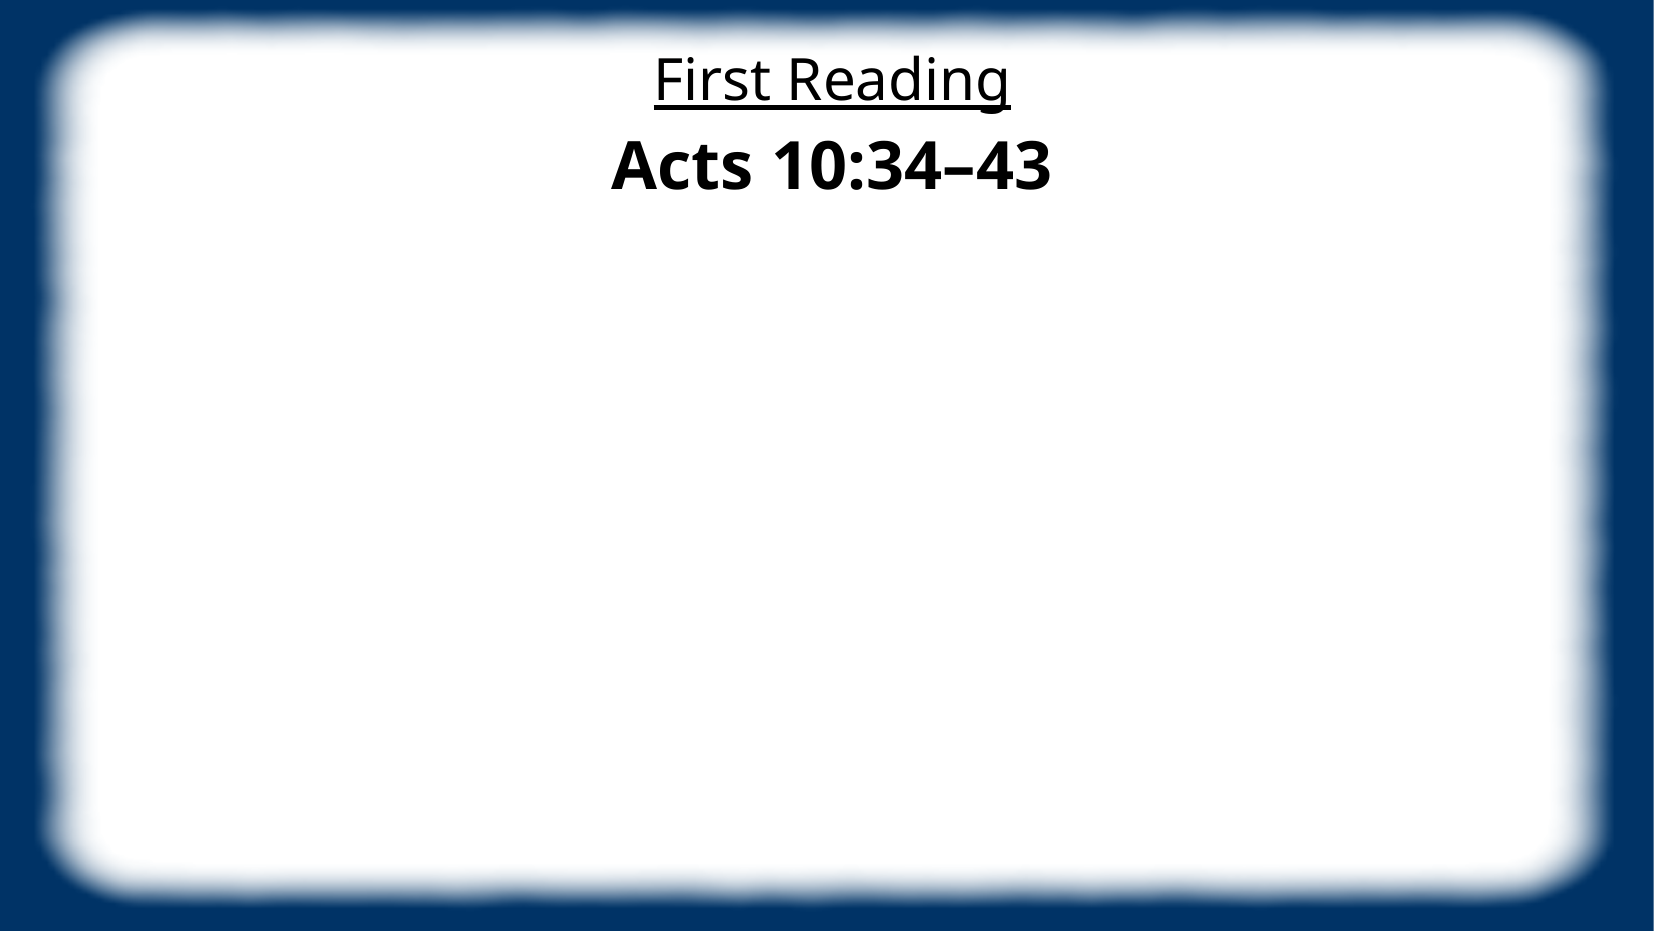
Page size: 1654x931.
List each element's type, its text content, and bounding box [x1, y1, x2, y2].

text_box First Reading Acts 10:34–43 [90, 31, 1576, 213]
picture [0, 0, 1654, 931]
